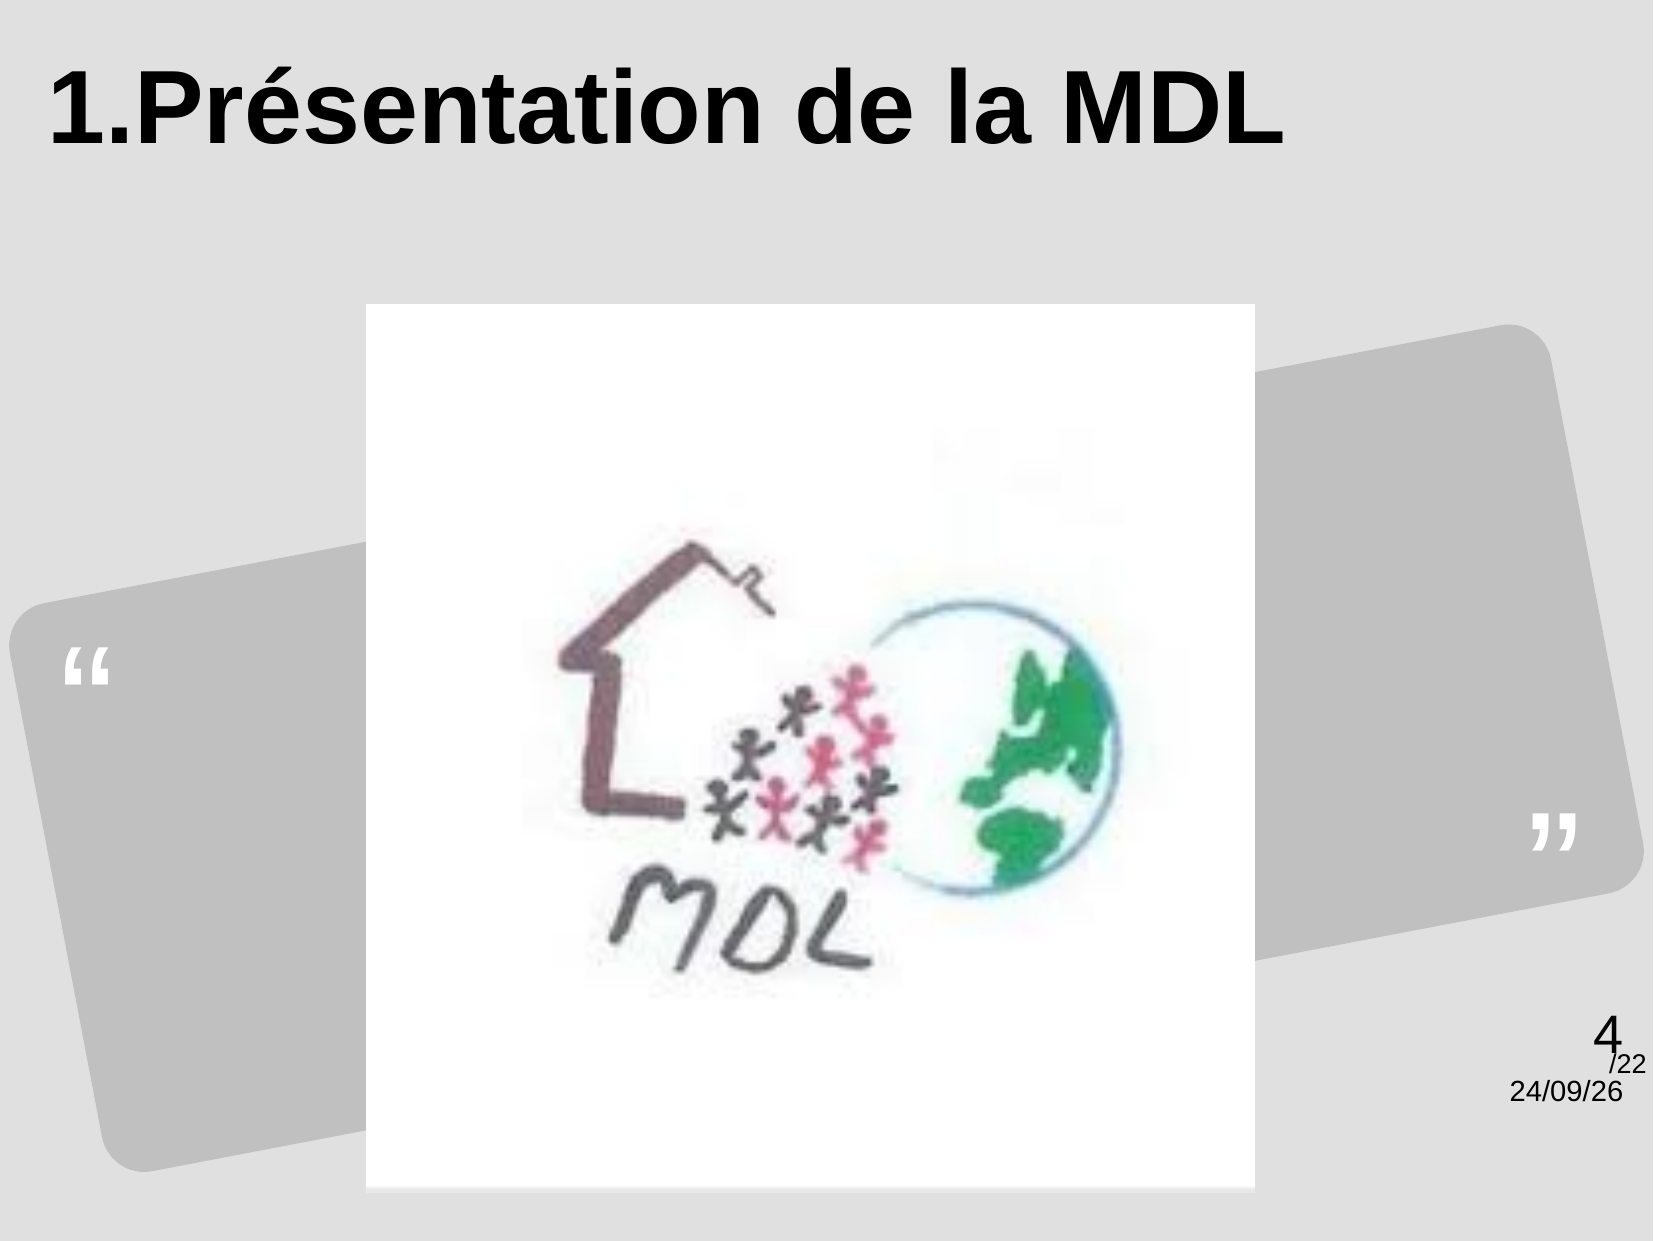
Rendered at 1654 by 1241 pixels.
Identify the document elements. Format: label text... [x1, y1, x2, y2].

picture [366, 304, 1255, 1193]
text_box /22 [1594, 1041, 1653, 1087]
title 1.Présentation de la MDL [47, 3, 1536, 212]
